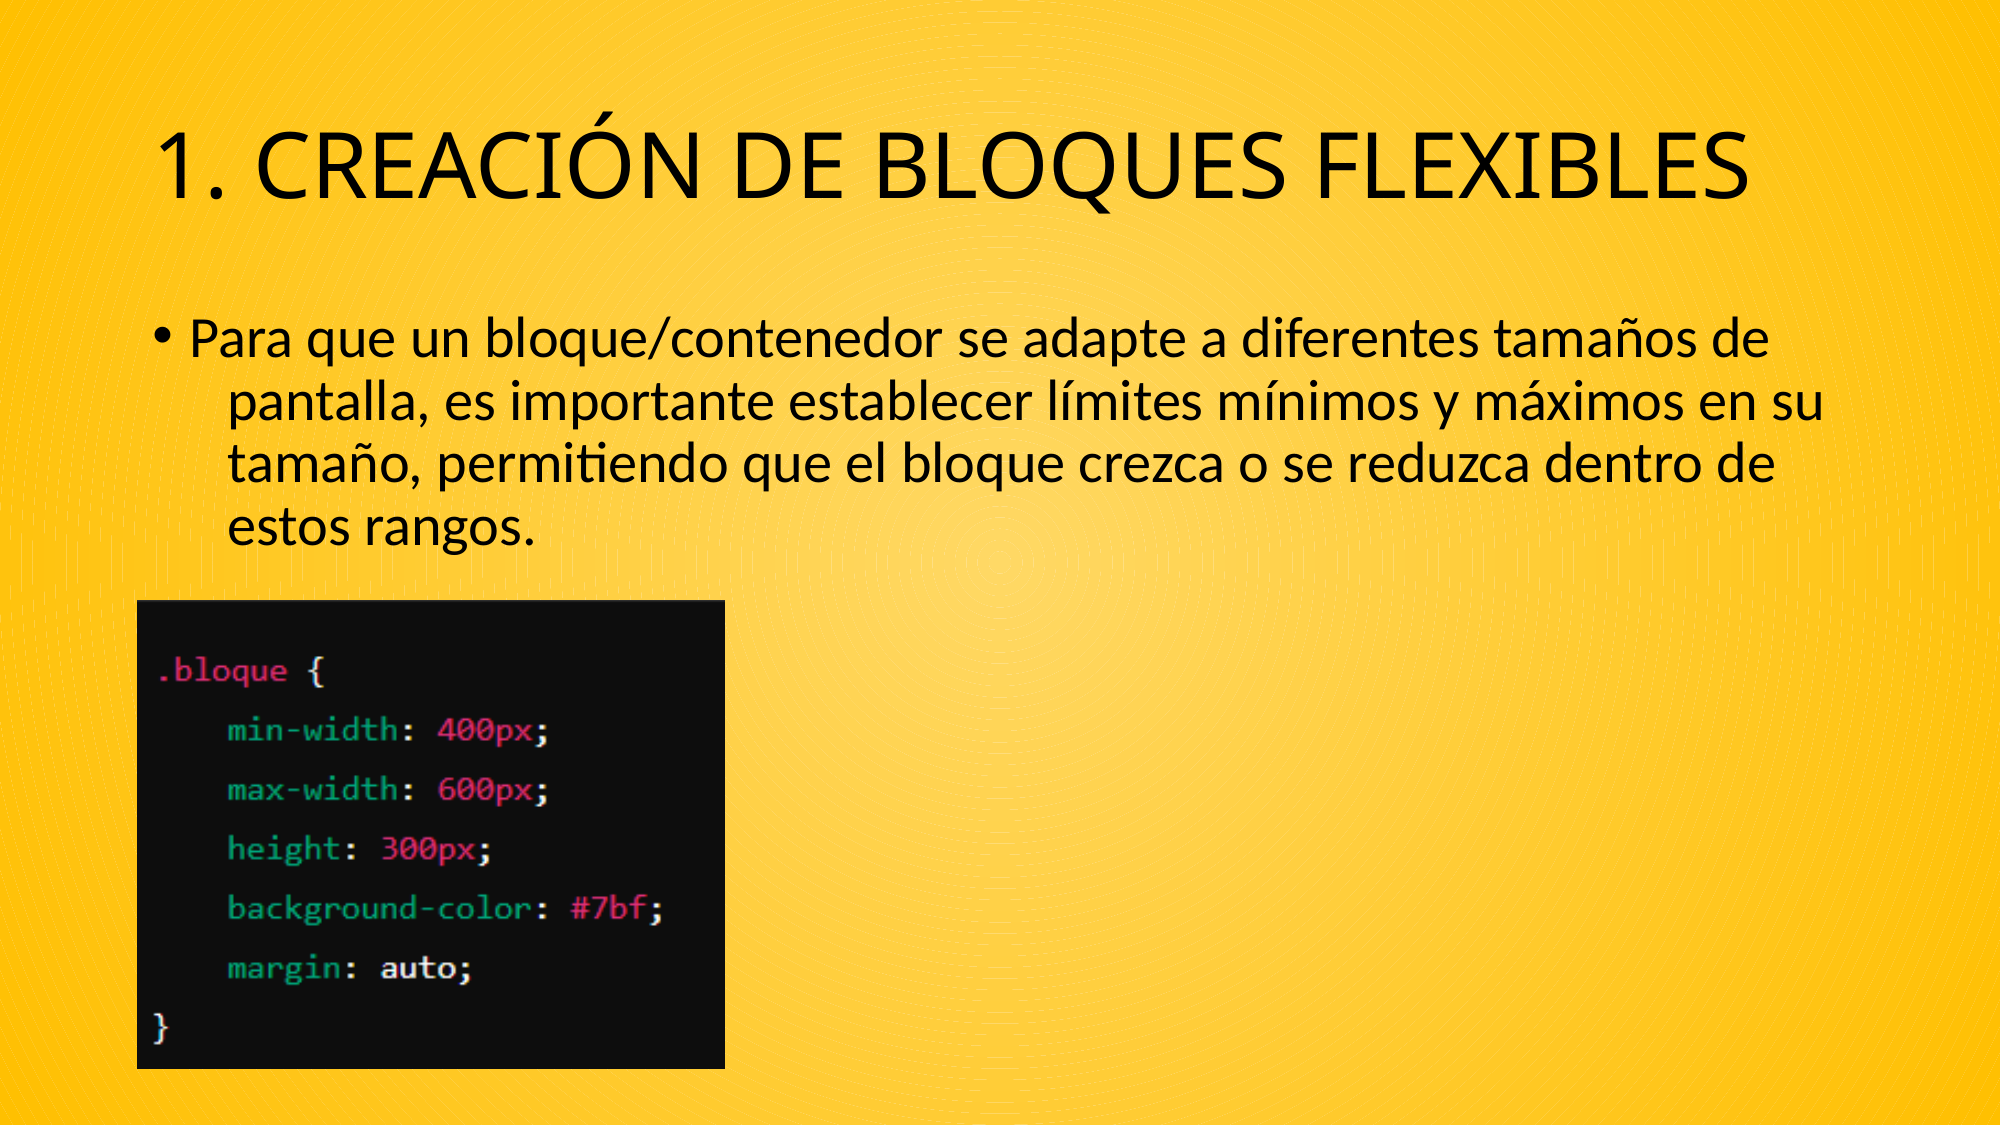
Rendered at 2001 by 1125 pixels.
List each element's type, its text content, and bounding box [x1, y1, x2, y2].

title 1. CREACIÓN DE BLOQUES FLEXIBLES [137, 59, 1863, 278]
picture [137, 600, 725, 1069]
list Para que un bloque/contenedor se adapte a diferentes tamaños de pantalla, es importante establecer límites mínimos y máximos en su tamaño, permitiendo que el bloque crezca o se reduzca dentro de estos rangos. [137, 299, 1863, 1014]
